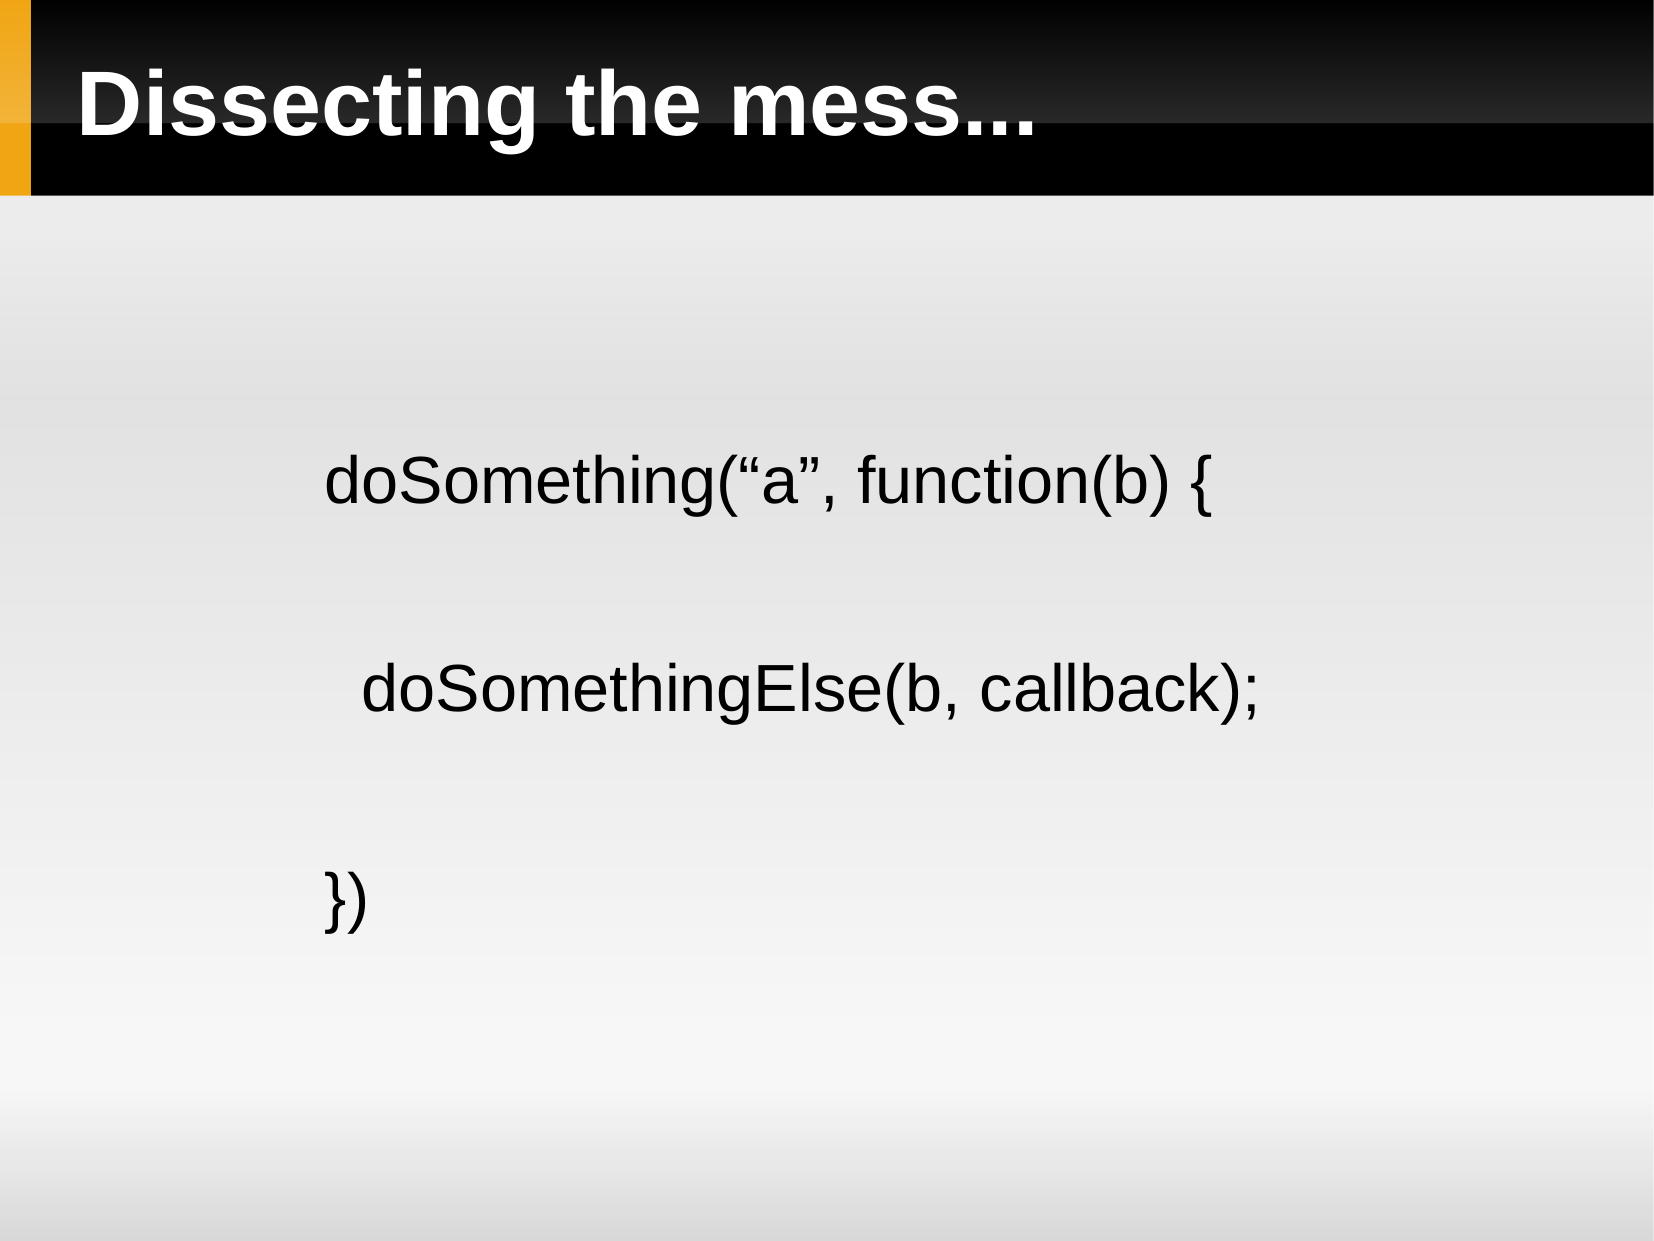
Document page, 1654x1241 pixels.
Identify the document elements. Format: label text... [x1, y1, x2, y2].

list doSomething(“a”, function(b) { doSomethingElse(b, callback); }) [324, 442, 1335, 935]
title Dissecting the mess... [76, 0, 1565, 208]
picture [0, 0, 1654, 1241]
